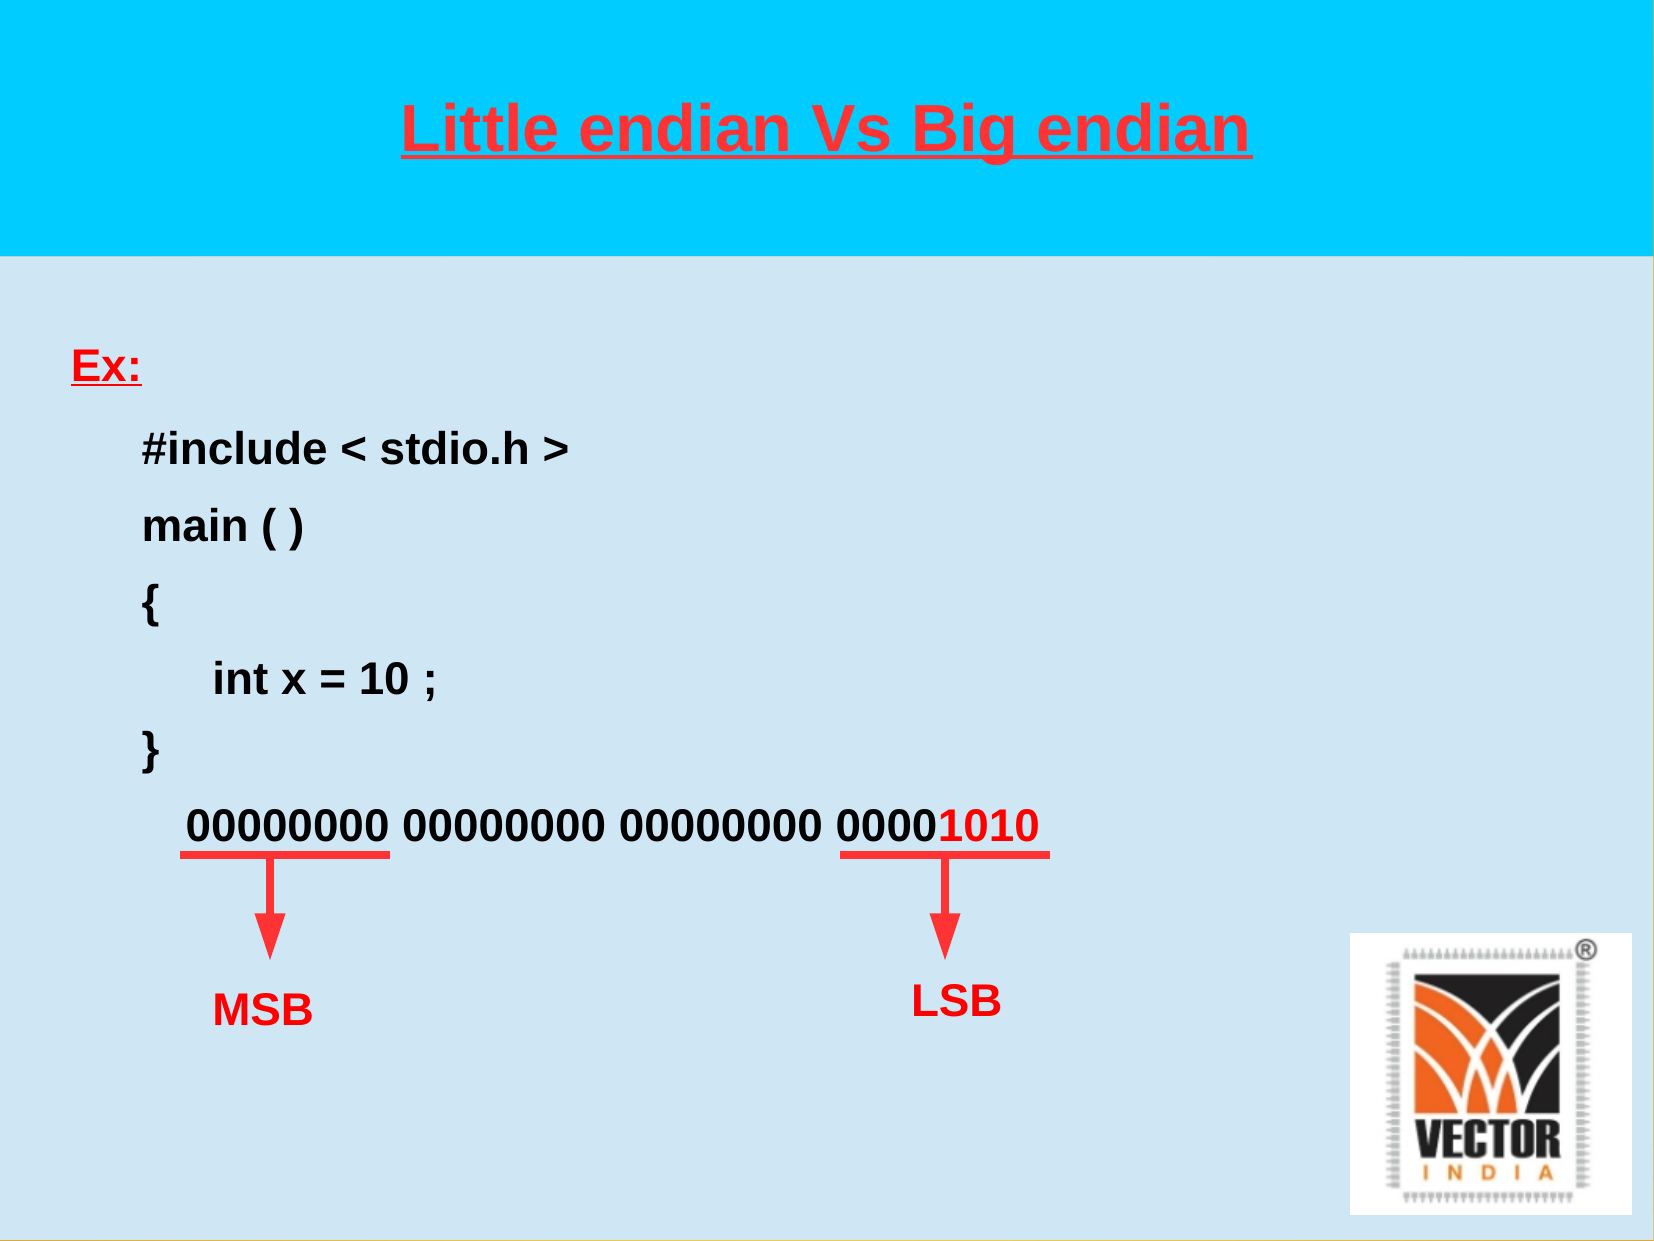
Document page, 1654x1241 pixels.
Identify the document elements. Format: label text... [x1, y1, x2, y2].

title Little endian Vs Big endian [0, 0, 1654, 256]
text_box LSB [698, 975, 1036, 1042]
list Ex: #include < stdio.h > main ( ) { int x = 10 ; } 00000000 00000000 00000000 00001010 [0, 256, 1654, 1241]
text_box MSB [0, 983, 337, 1051]
picture [1350, 933, 1632, 1216]
